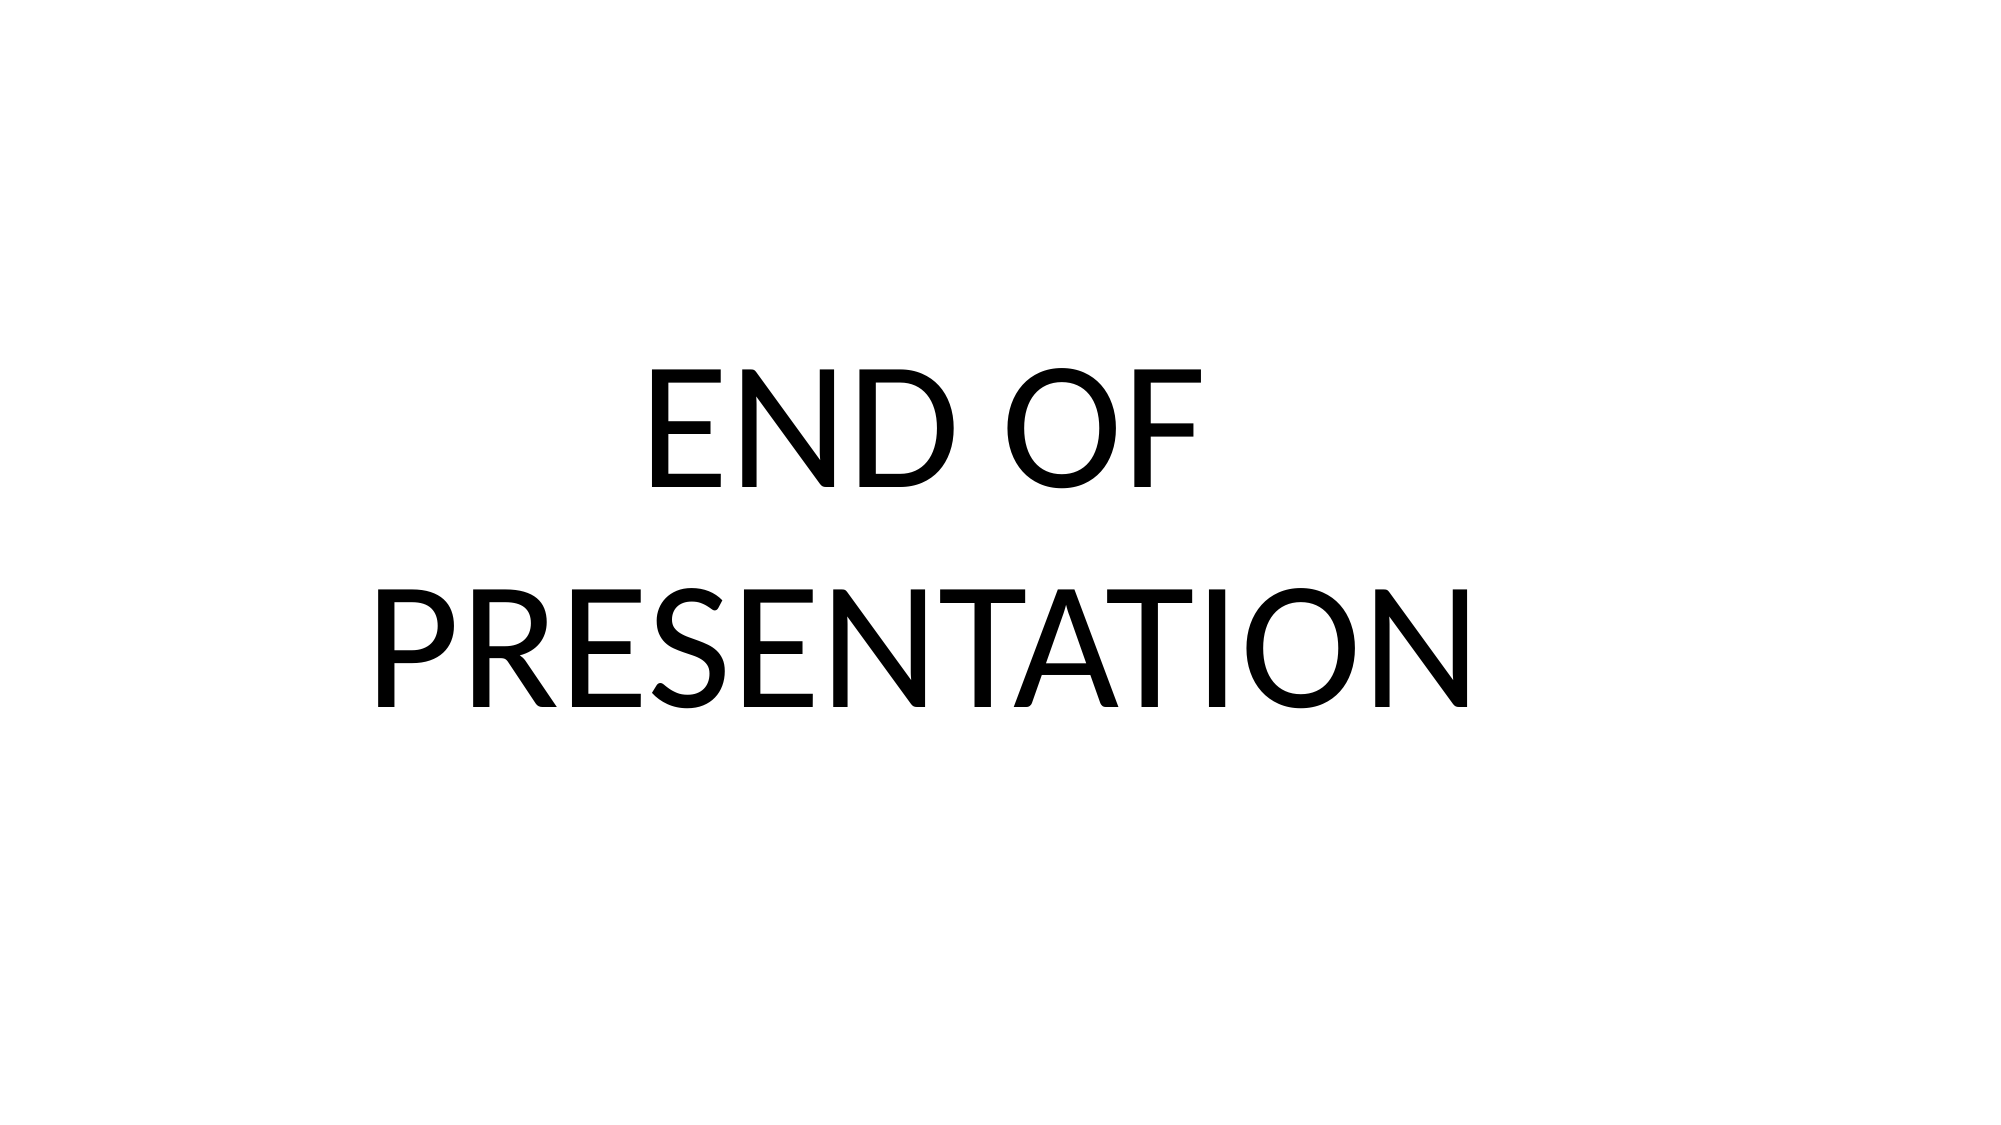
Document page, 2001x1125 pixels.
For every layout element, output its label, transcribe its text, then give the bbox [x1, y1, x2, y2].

text_box END OF PRESENTATION [168, 296, 1679, 757]
